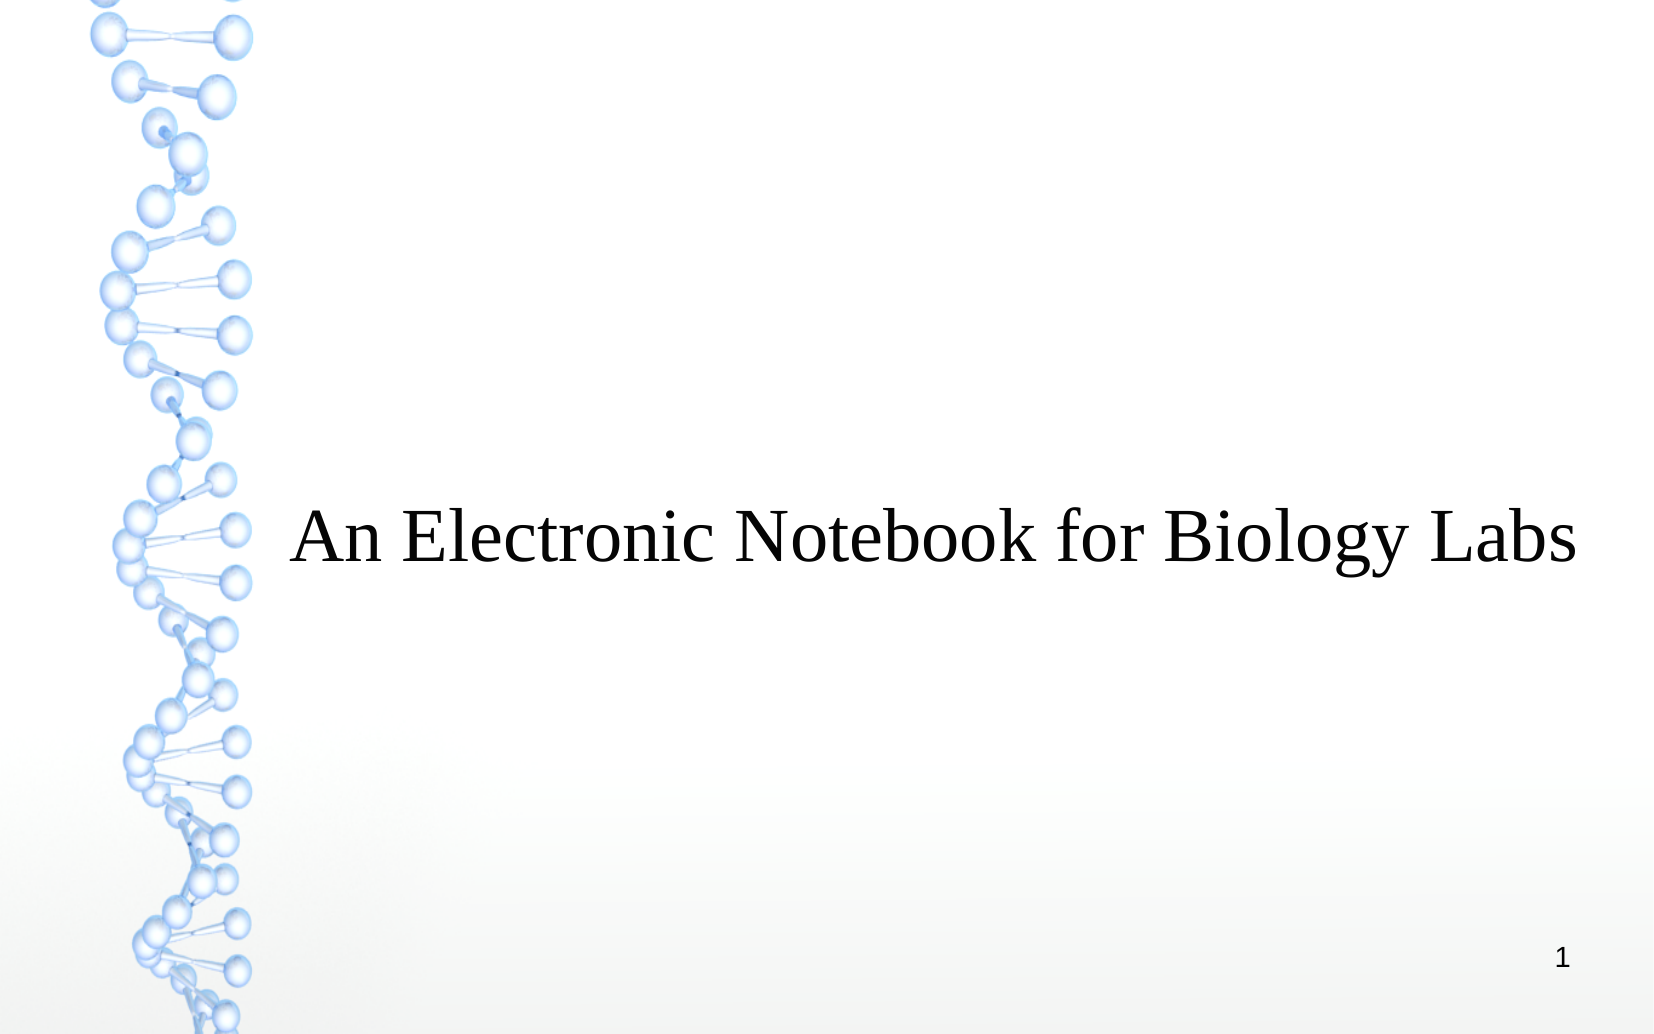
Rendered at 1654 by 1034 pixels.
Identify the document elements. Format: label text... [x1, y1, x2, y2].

title An Electronic Notebook for Biology Labs [270, 450, 1599, 621]
picture [0, 0, 1654, 1034]
